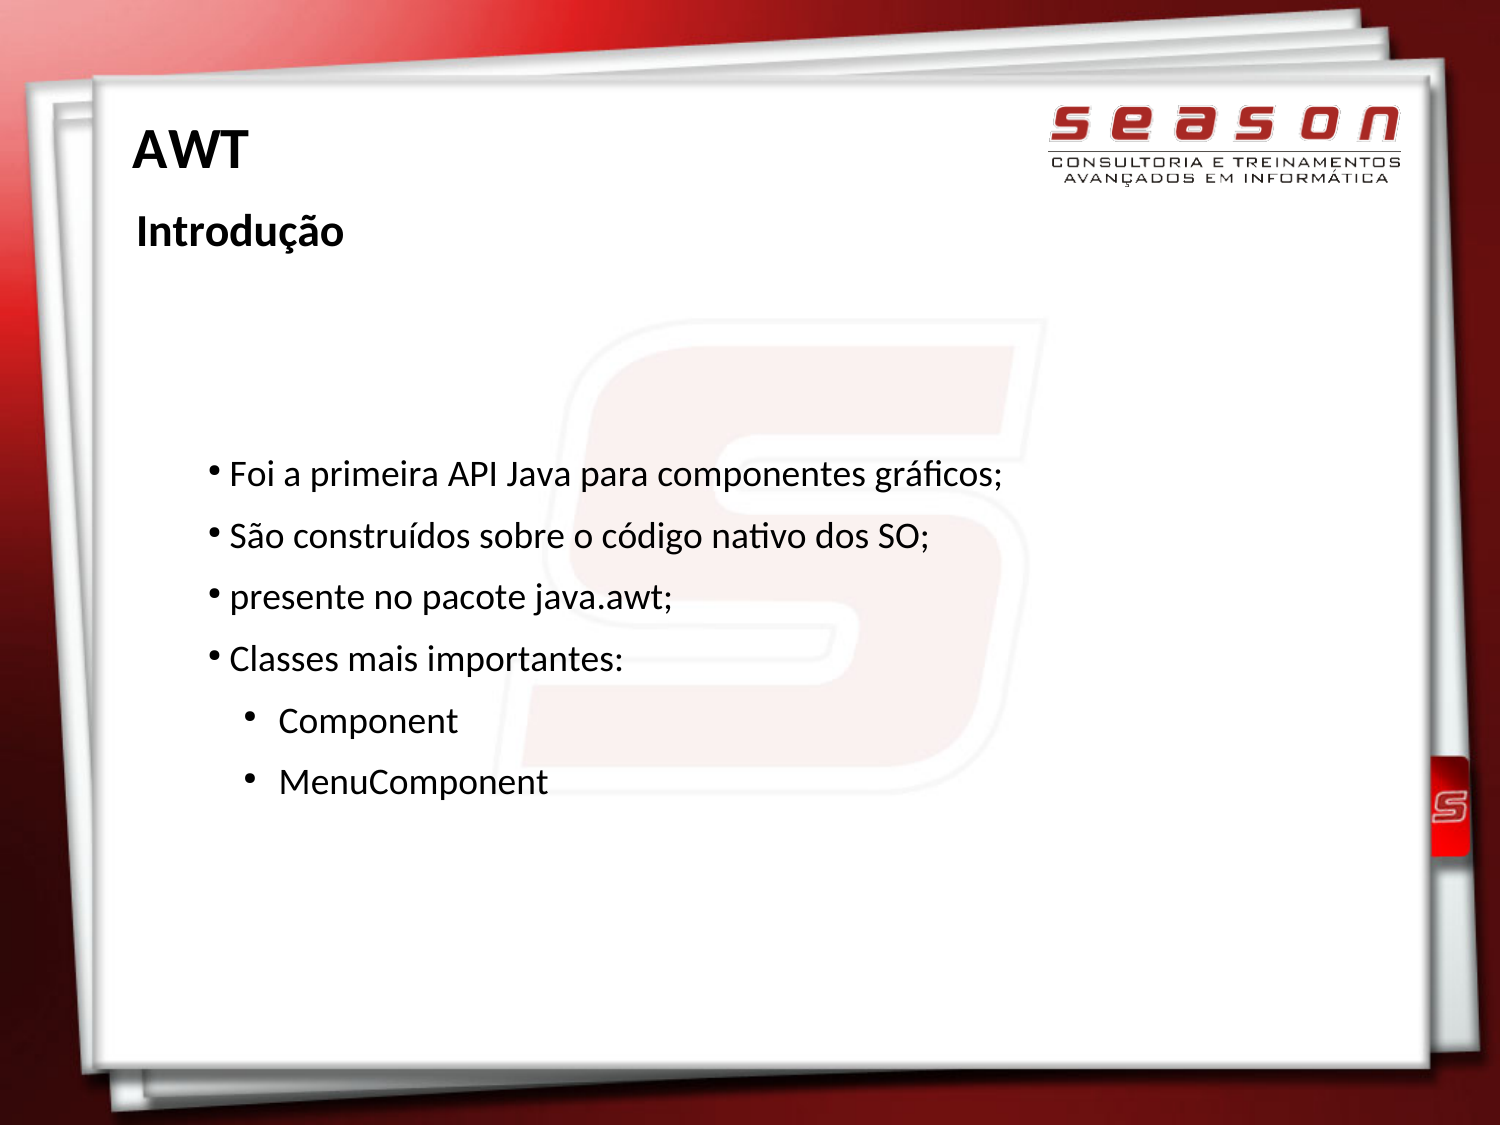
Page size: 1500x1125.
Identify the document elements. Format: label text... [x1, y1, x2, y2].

text_box Introdução [119, 200, 1240, 256]
text_box Foi a primeira API Java para componentes gráficos; São construídos sobre o código nativo dos SO; presente no pacote java.awt; Classes mais importantes: Component MenuComponent [207, 357, 1328, 894]
title AWT [118, 33, 1394, 257]
picture [0, 0, 1500, 1125]
